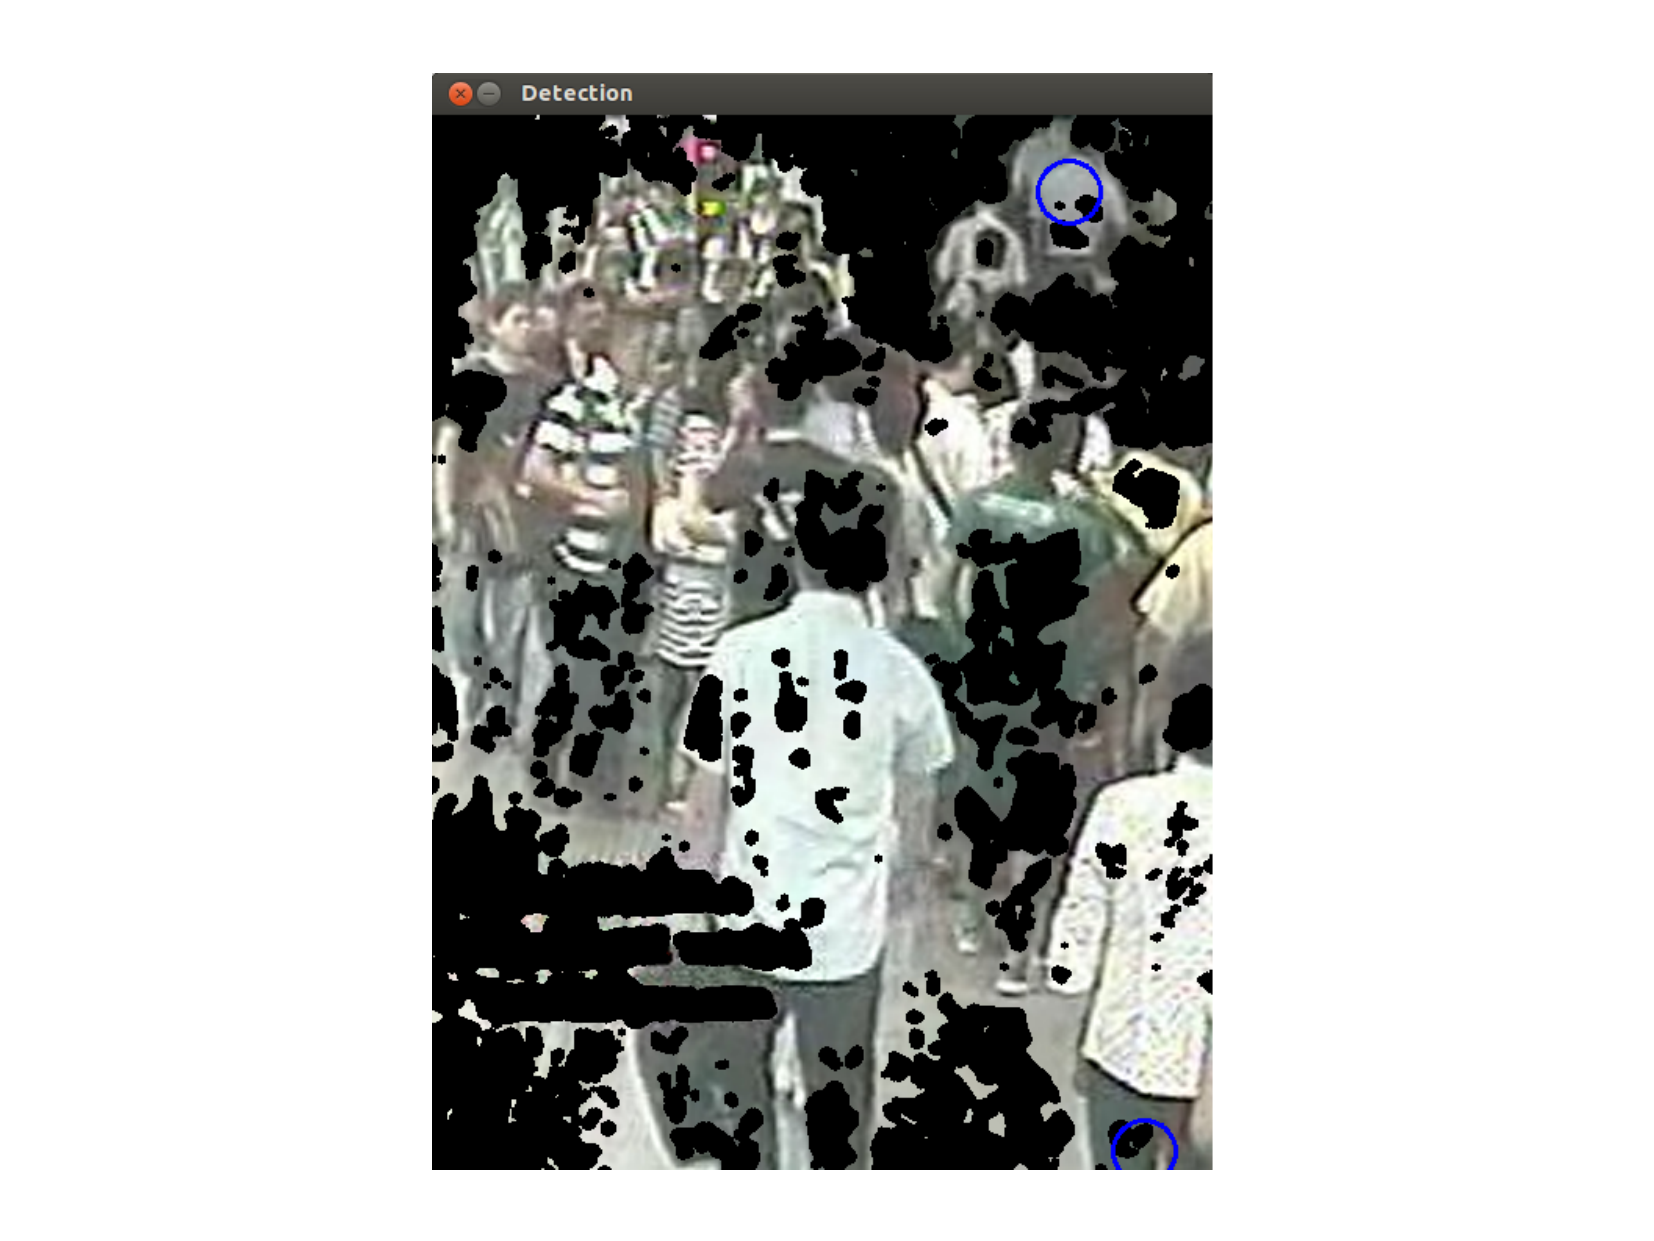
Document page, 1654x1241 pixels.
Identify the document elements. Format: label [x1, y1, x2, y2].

picture [432, 73, 1216, 1171]
